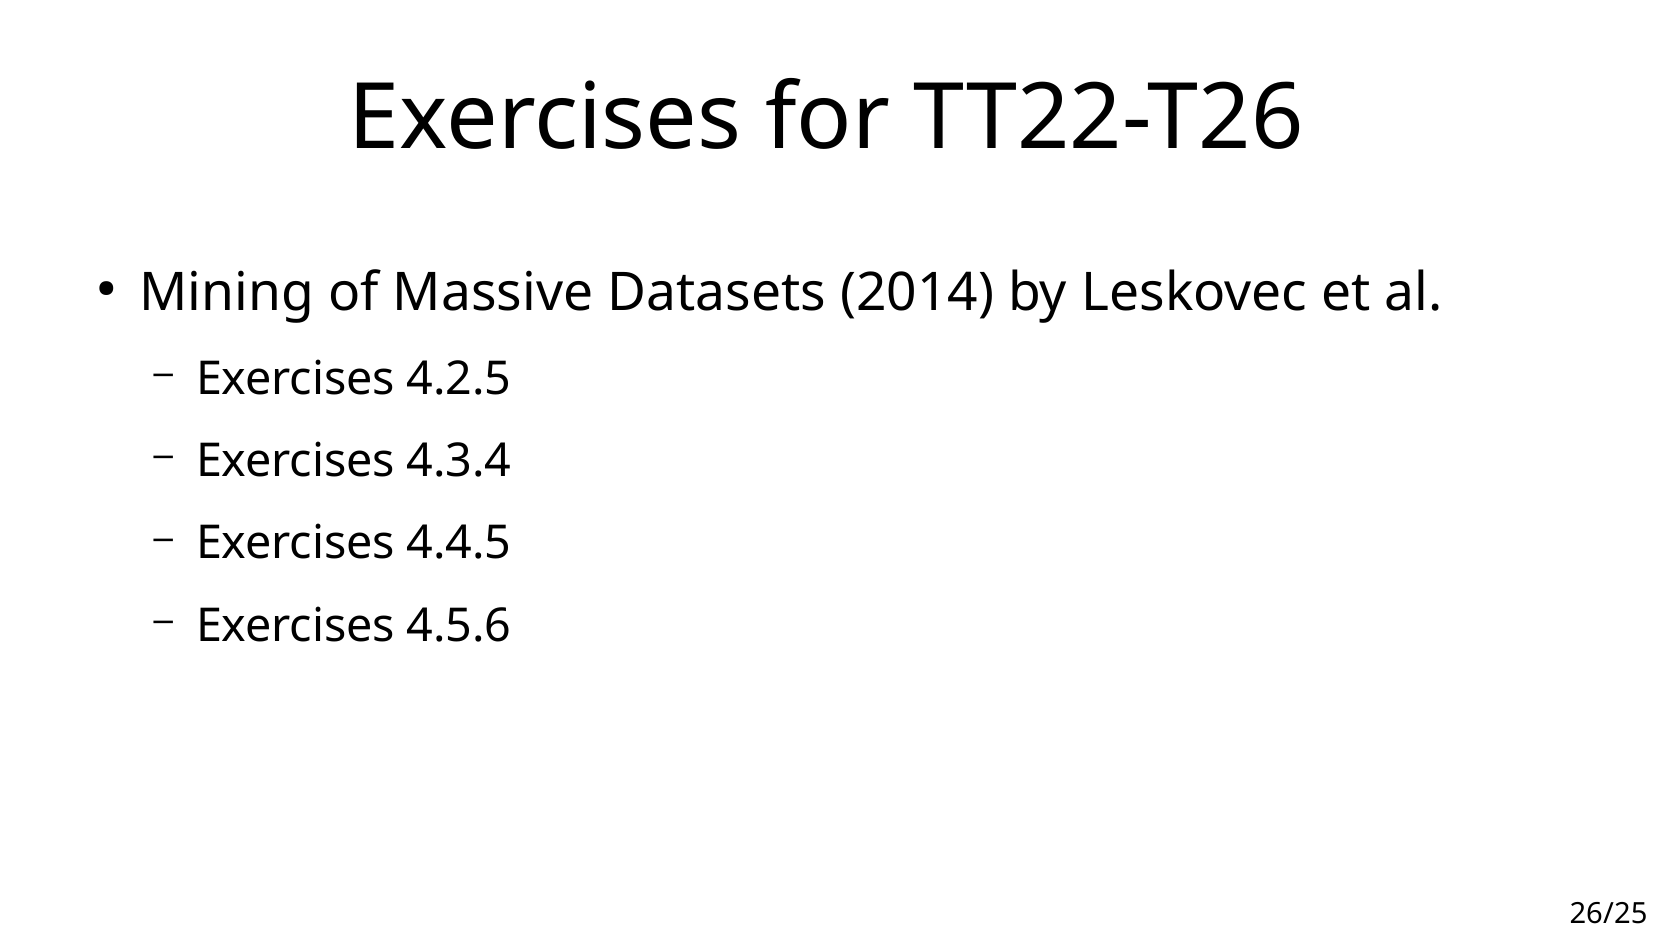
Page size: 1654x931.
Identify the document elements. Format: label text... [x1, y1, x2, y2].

list Mining of Massive Datasets (2014) by Leskovec et al. Exercises 4.2.5 Exercises 4.3.4 Exercises 4.4.5 Exercises 4.5.6 [82, 253, 1571, 659]
title Exercises for TT22-T26 [82, 1, 1571, 226]
